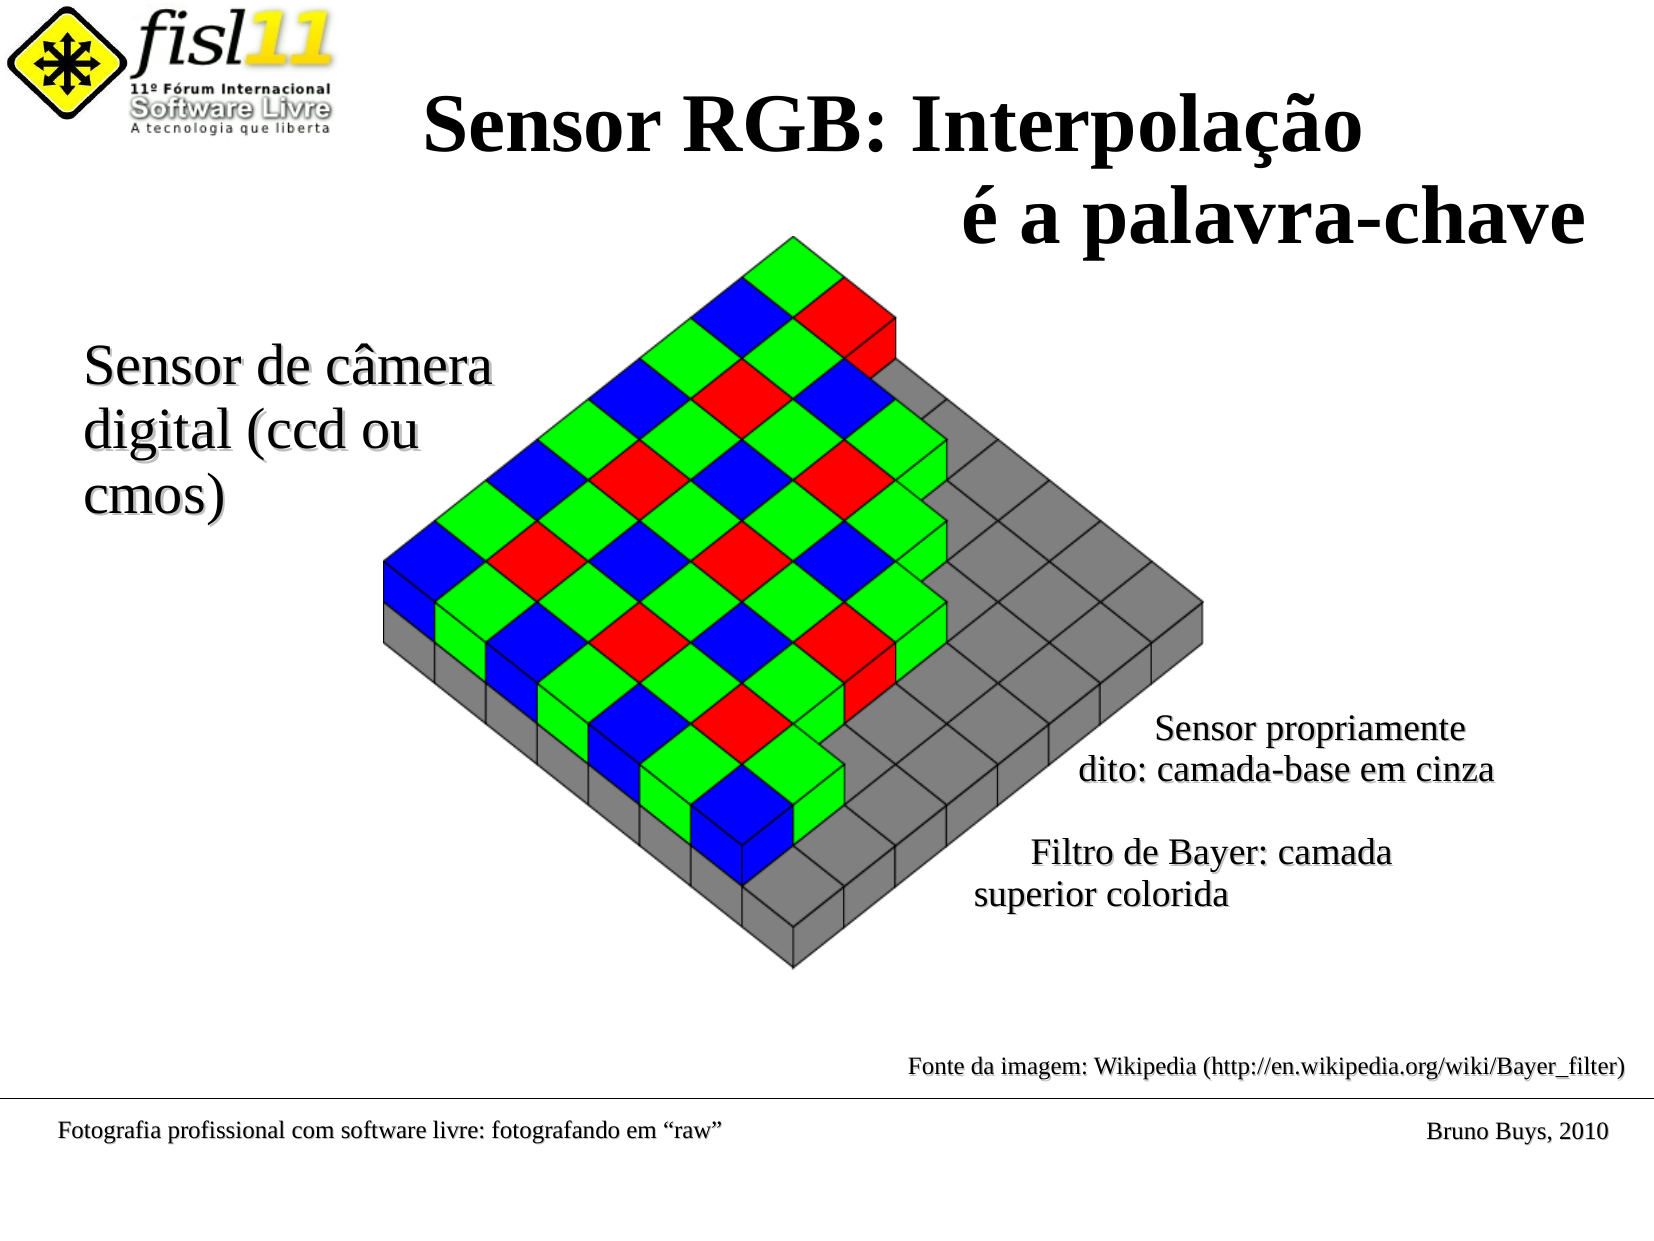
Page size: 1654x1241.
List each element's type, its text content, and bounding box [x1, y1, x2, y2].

picture [5, 3, 343, 148]
text_box Sensor propriamente dito: camada-base em cinza Filtro de Bayer: camada superior colorida [826, 699, 1511, 922]
text_box Fotografia profissional com software livre: fotografando em “raw” [42, 1108, 739, 1152]
text_box Sensor RGB: Interpolação é a palavra-chave [407, 70, 1602, 270]
text_box Bruno Buys, 2010 [1411, 1110, 1625, 1153]
text_box Sensor de câmera digital (ccd ou cmos) [68, 324, 524, 534]
text_box Fonte da imagem: Wikipedia (http://en.wikipedia.org/wiki/Bayer_filter) [893, 1045, 1642, 1088]
picture [383, 236, 1211, 975]
